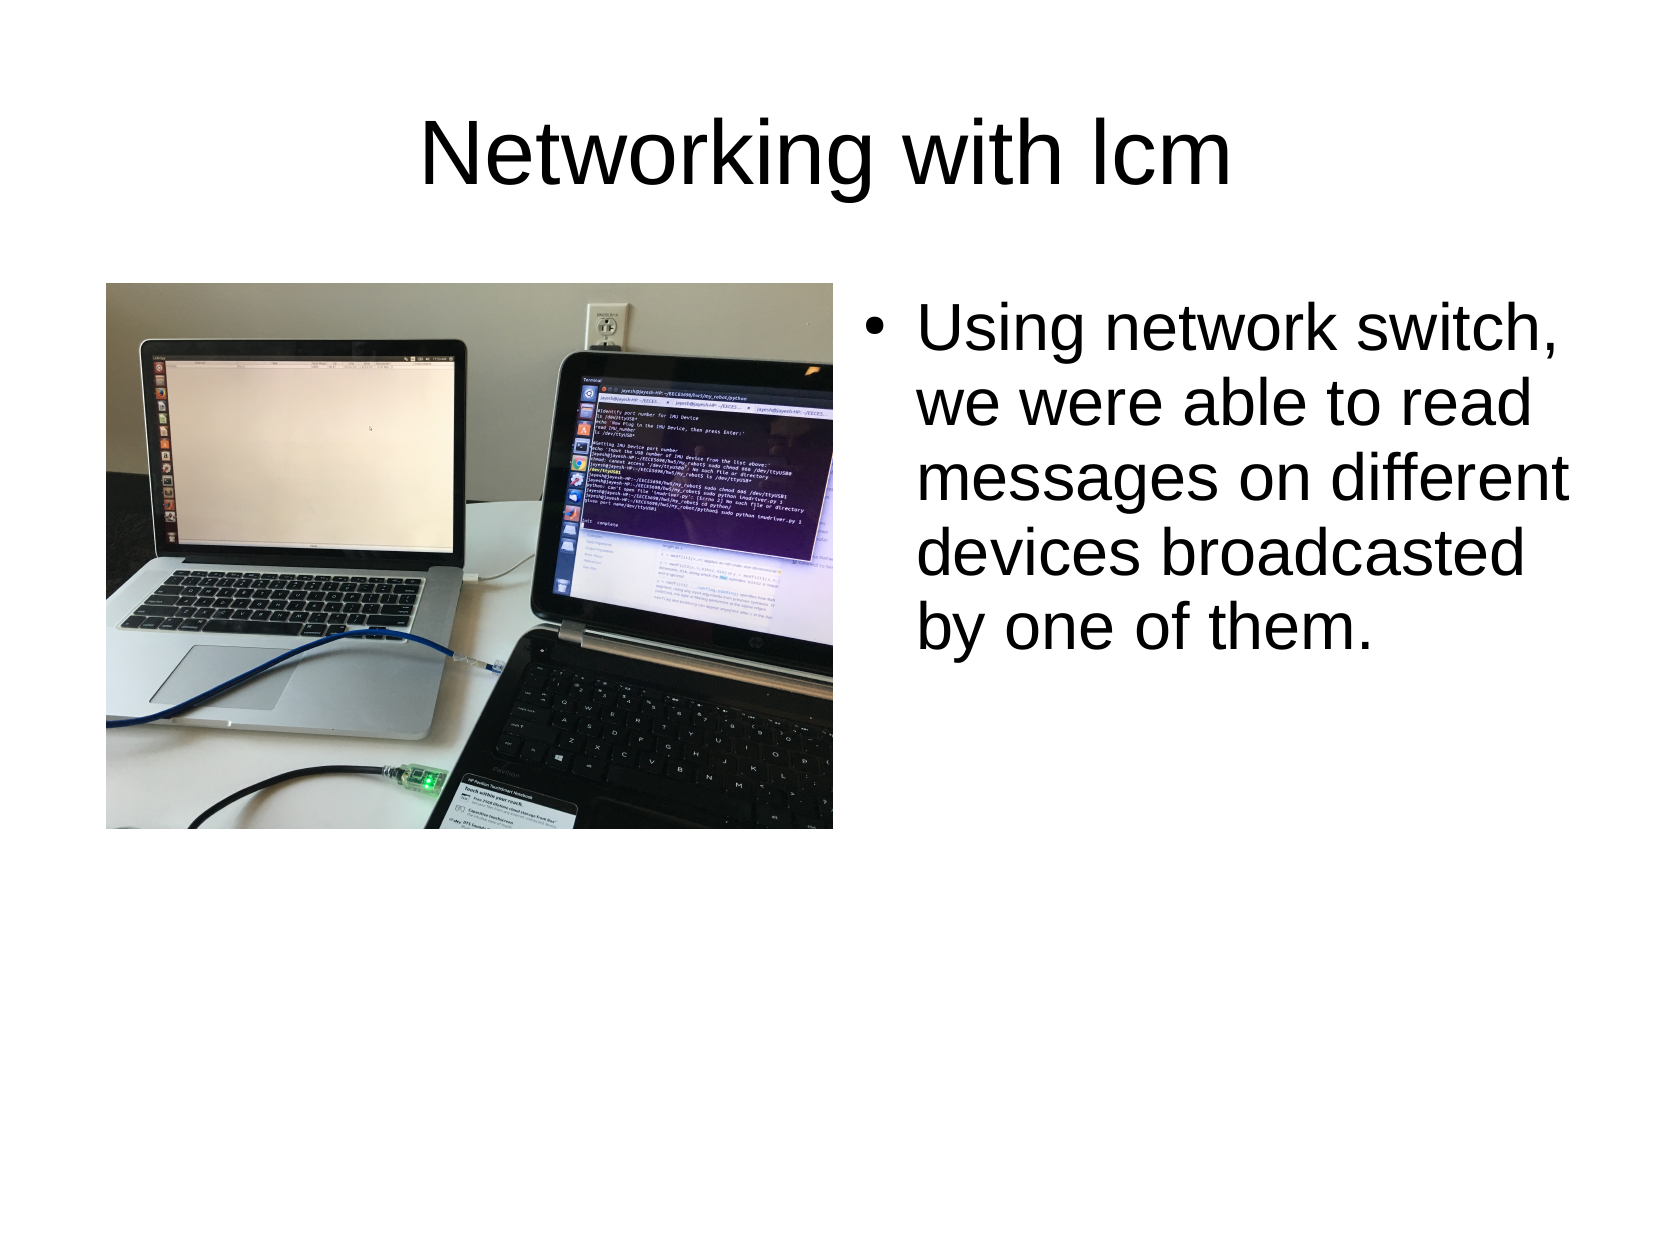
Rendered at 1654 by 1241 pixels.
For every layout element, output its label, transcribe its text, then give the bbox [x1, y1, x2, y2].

list Using network switch, we were able to read messages on different devices broadcasted by one of them. [845, 290, 1572, 1010]
picture [106, 283, 833, 829]
title Networking with lcm [82, 49, 1571, 257]
